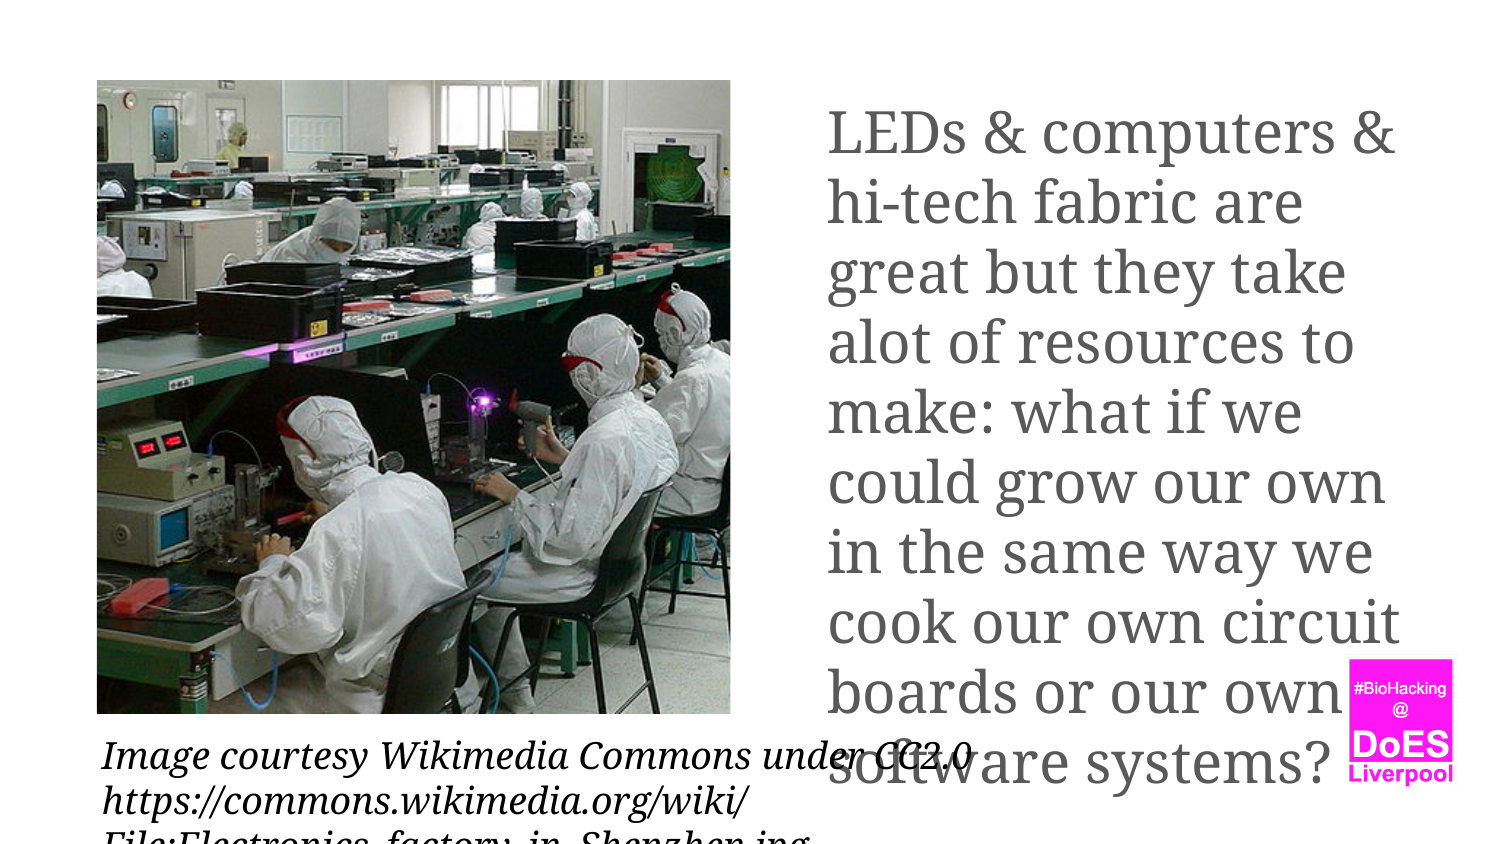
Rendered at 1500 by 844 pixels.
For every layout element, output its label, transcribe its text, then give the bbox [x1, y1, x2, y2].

text_box Image courtesy Wikimedia Commons under CC2.0 https://commons.wikimedia.org/wiki/File:Electronics_factory_in_Shenzhen.jpg [86, 716, 1292, 844]
picture [96, 80, 731, 714]
picture [1345, 654, 1457, 789]
subtitle LEDs & computers & hi-tech fabric are great but they take alot of resources to make: what if we could grow our own in the same way we cook our own circuit boards or our own software systems? [812, 80, 1446, 642]
